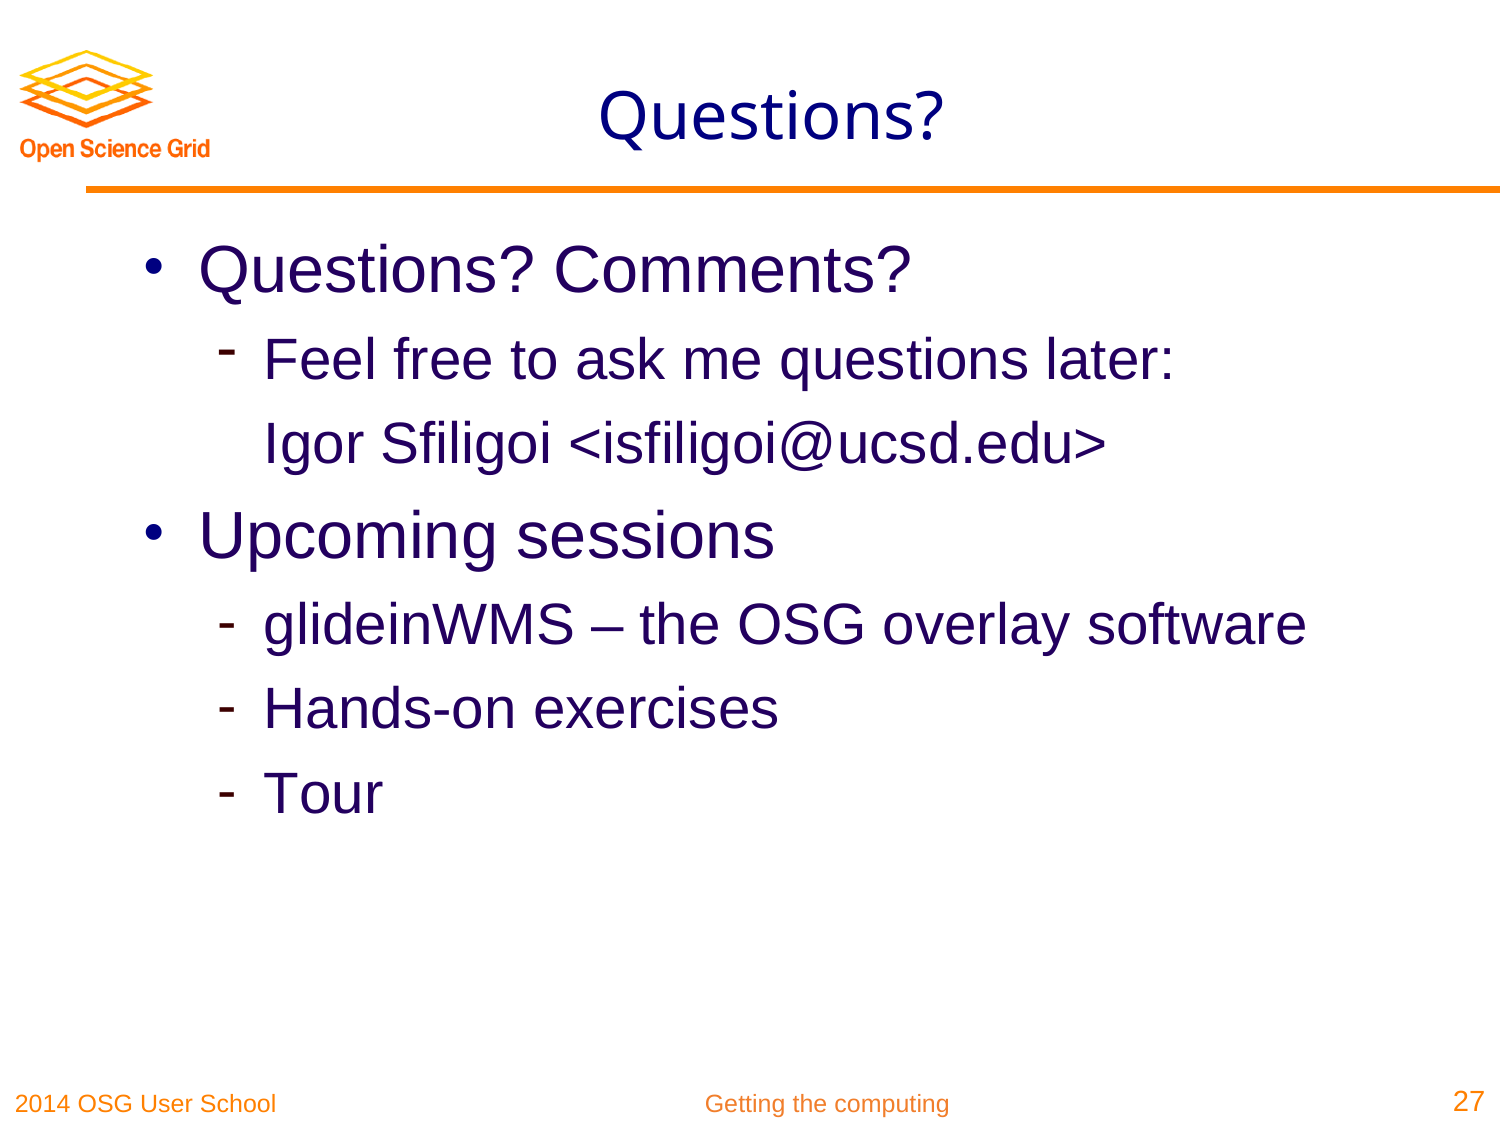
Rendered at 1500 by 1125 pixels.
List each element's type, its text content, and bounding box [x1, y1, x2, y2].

list Questions? Comments? Feel free to ask me questions later: Igor Sfiligoi <isfiligoi@ucsd.edu> Upcoming sessions glideinWMS – the OSG overlay software Hands-on exercises Tour [127, 218, 1403, 988]
picture [0, 27, 201, 179]
title Questions? [201, 18, 1342, 207]
text_box <number> [1431, 1050, 1500, 1125]
